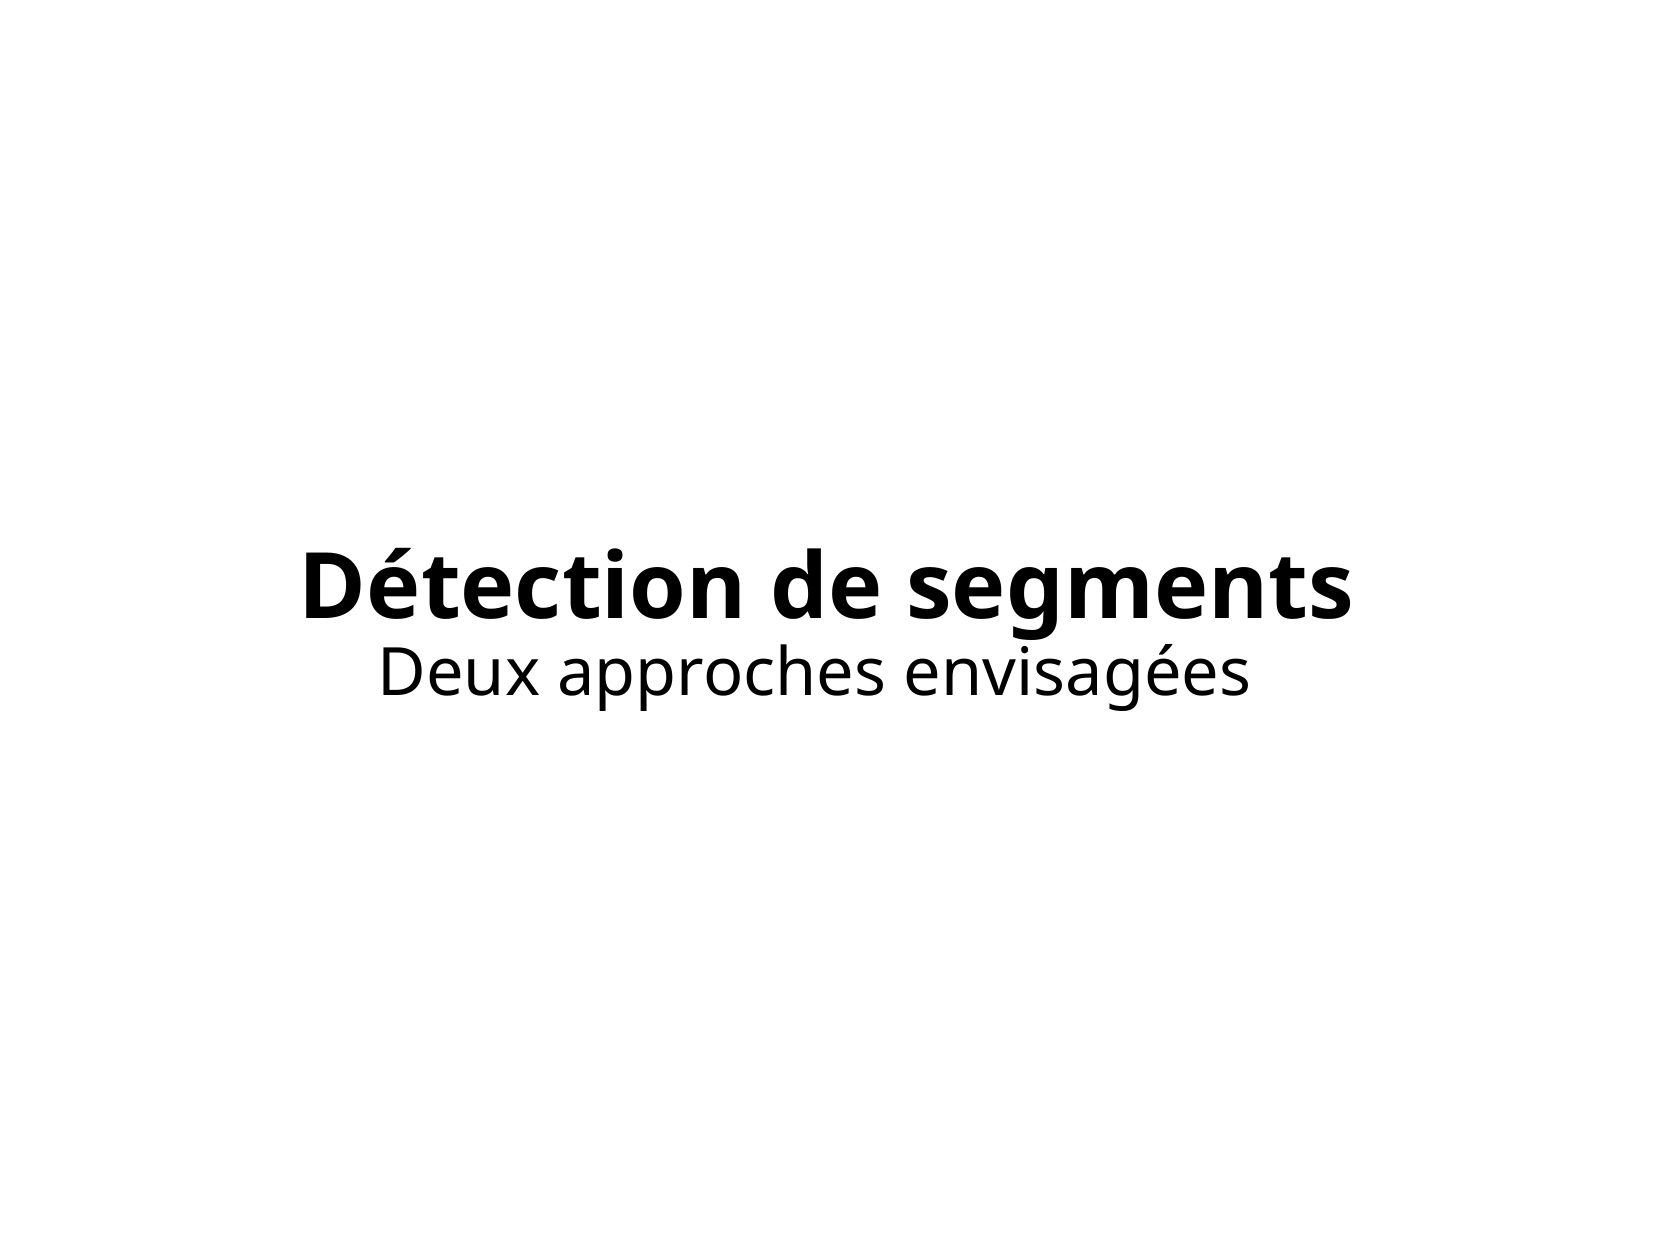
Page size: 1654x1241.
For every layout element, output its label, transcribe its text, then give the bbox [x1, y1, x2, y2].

title Détection de segments [82, 480, 1571, 686]
list Deux approches envisagées [70, 624, 1560, 709]
